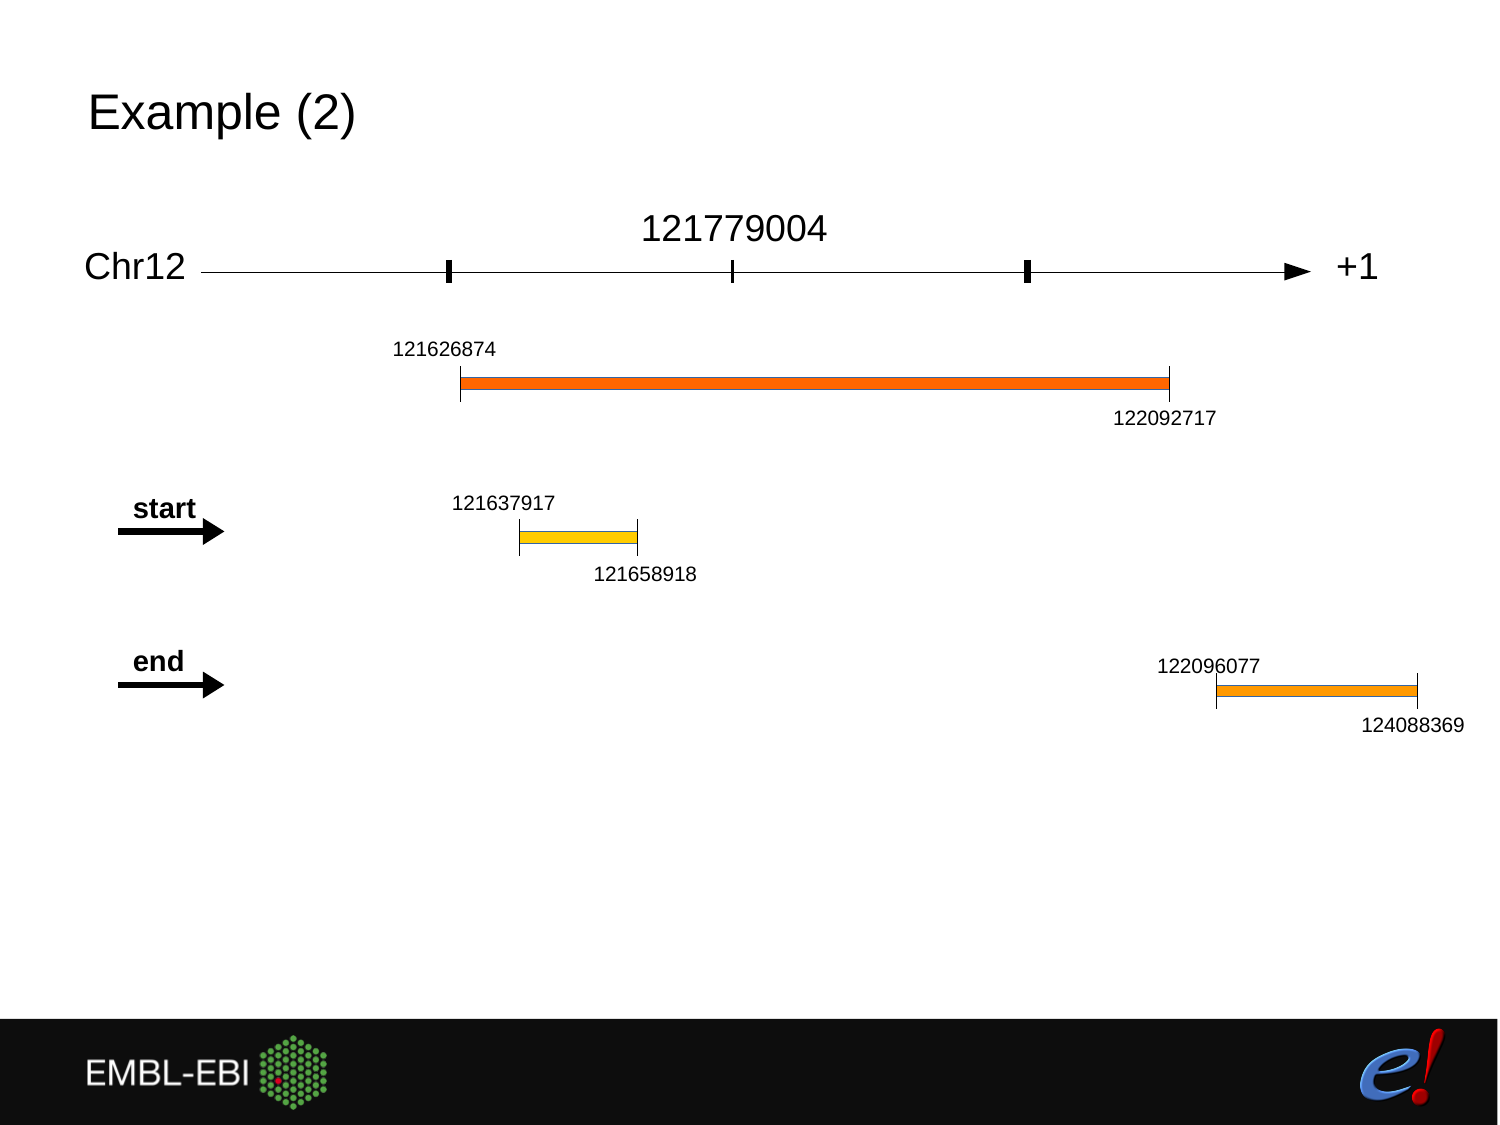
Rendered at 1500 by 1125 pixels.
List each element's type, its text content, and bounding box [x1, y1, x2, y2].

title Example (2) [87, 50, 1425, 175]
text_box end [118, 637, 200, 686]
text_box [520, 531, 637, 544]
text_box 122092717 [1098, 398, 1232, 438]
picture [87, 1035, 327, 1110]
text_box 122096077 [1142, 646, 1276, 686]
text_box 121637917 [437, 484, 571, 523]
text_box start [118, 484, 212, 532]
text_box 121626874 [377, 330, 512, 369]
text_box [1217, 685, 1417, 697]
text_box +1 [1321, 238, 1394, 296]
picture [1357, 1026, 1448, 1112]
text_box 121658918 [578, 555, 712, 594]
text_box 121779004 [625, 200, 843, 257]
text_box [461, 377, 1169, 390]
text_box Chr12 [69, 238, 201, 296]
text_box 124088369 [1346, 706, 1480, 745]
